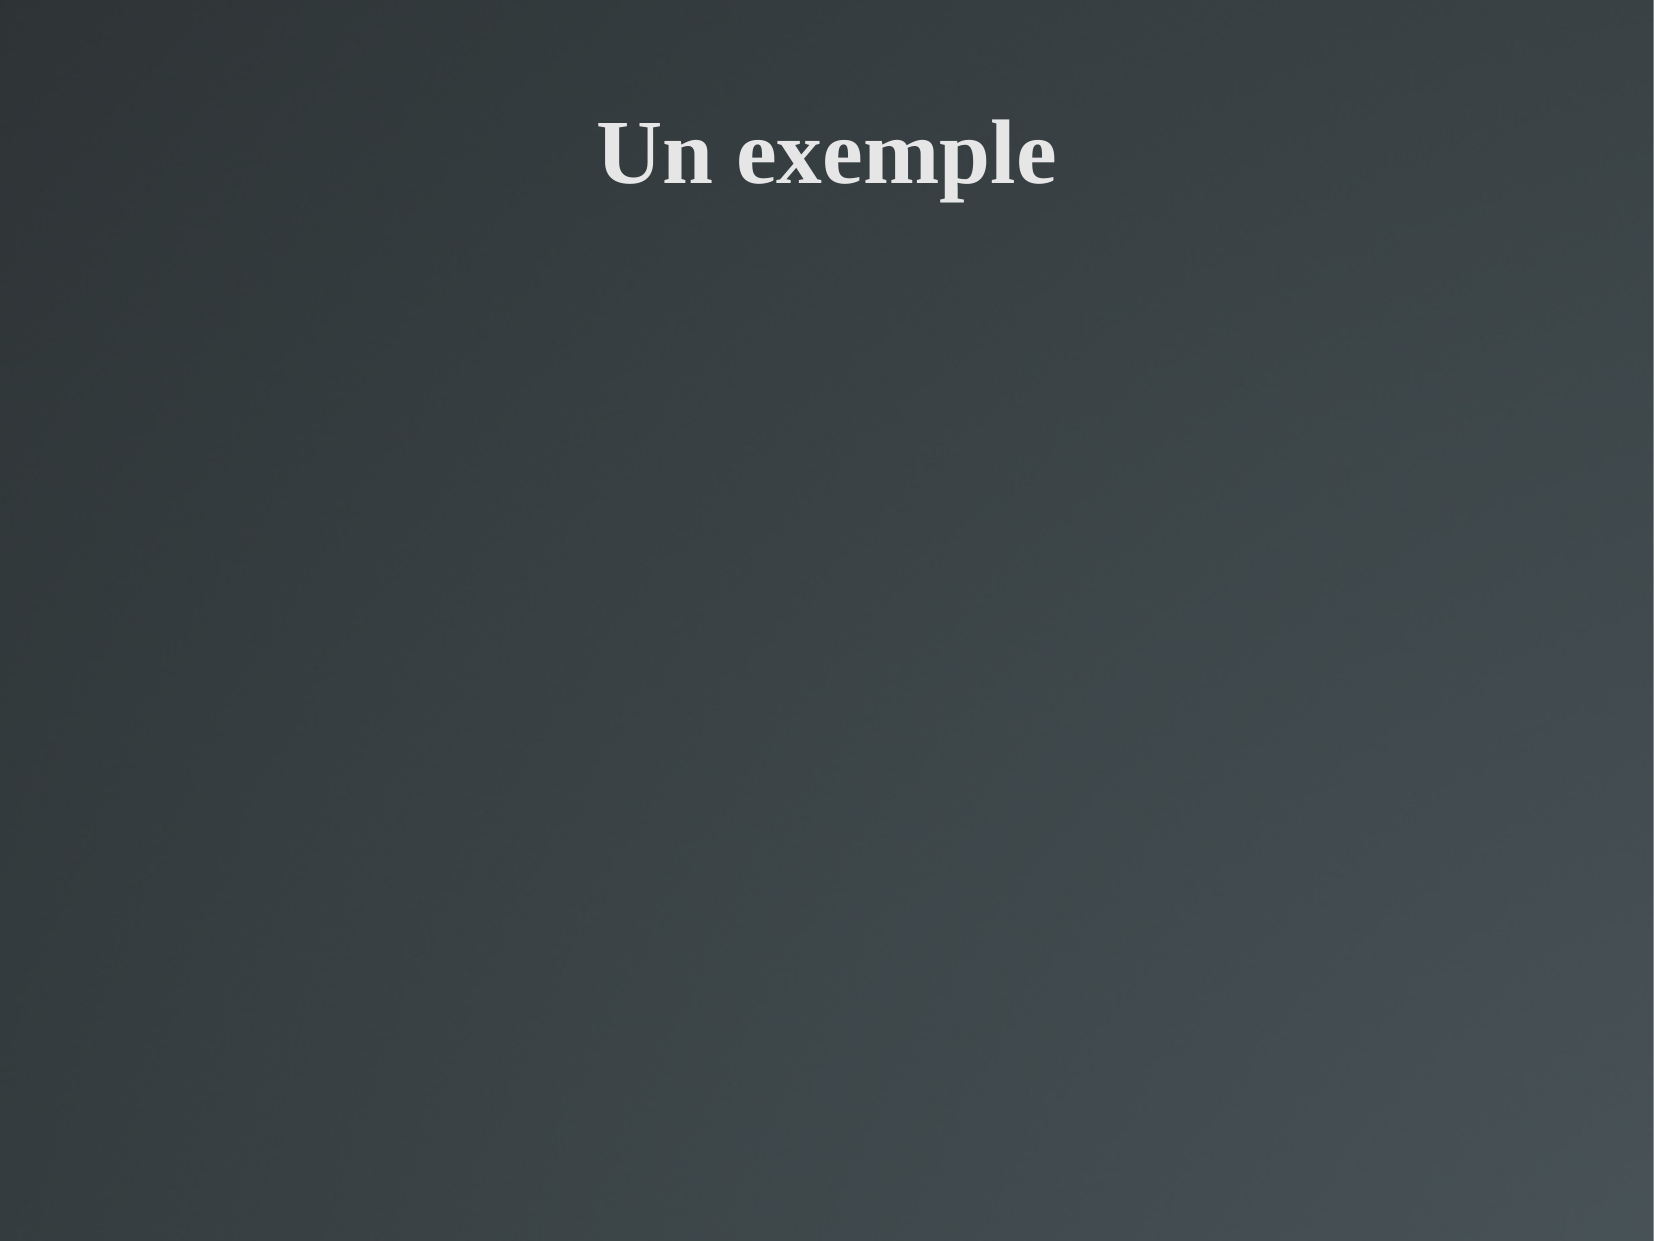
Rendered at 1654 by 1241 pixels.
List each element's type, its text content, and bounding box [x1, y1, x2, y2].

title Un exemple [82, 49, 1571, 257]
picture [0, 0, 1654, 1241]
